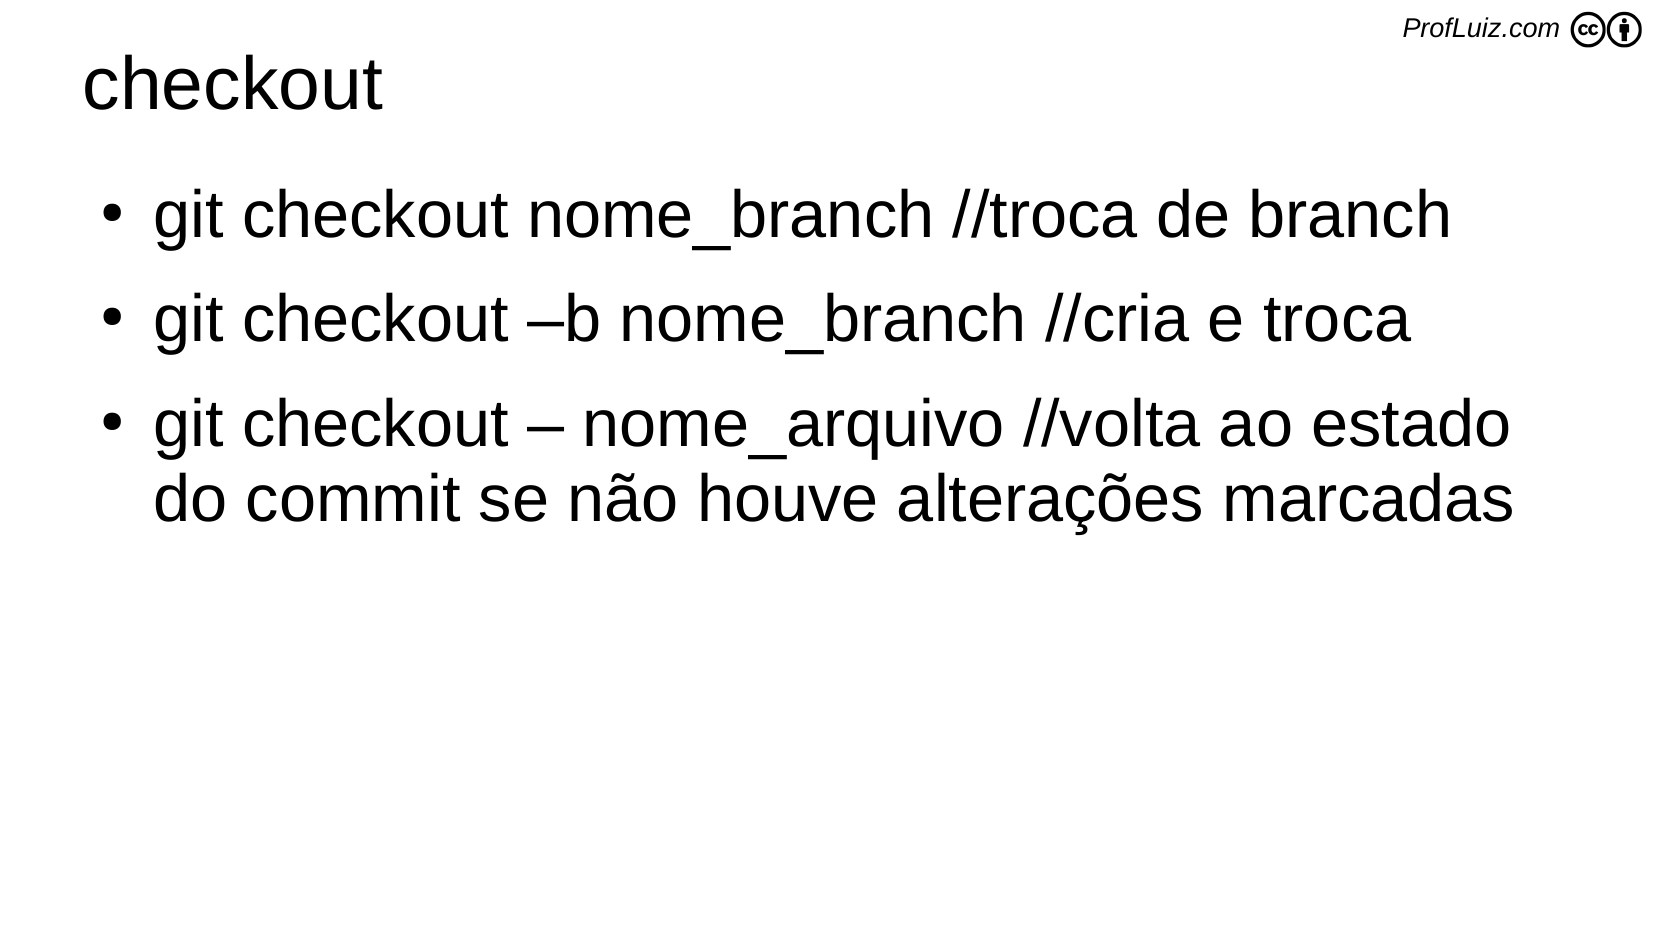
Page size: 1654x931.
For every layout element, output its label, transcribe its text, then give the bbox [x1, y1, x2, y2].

list git checkout nome_branch //troca de branch git checkout –b nome_branch //cria e troca git checkout – nome_arquivo //volta ao estado do commit se não houve alterações marcadas [82, 177, 1571, 839]
picture [1570, 11, 1642, 48]
title checkout [82, 37, 1571, 130]
